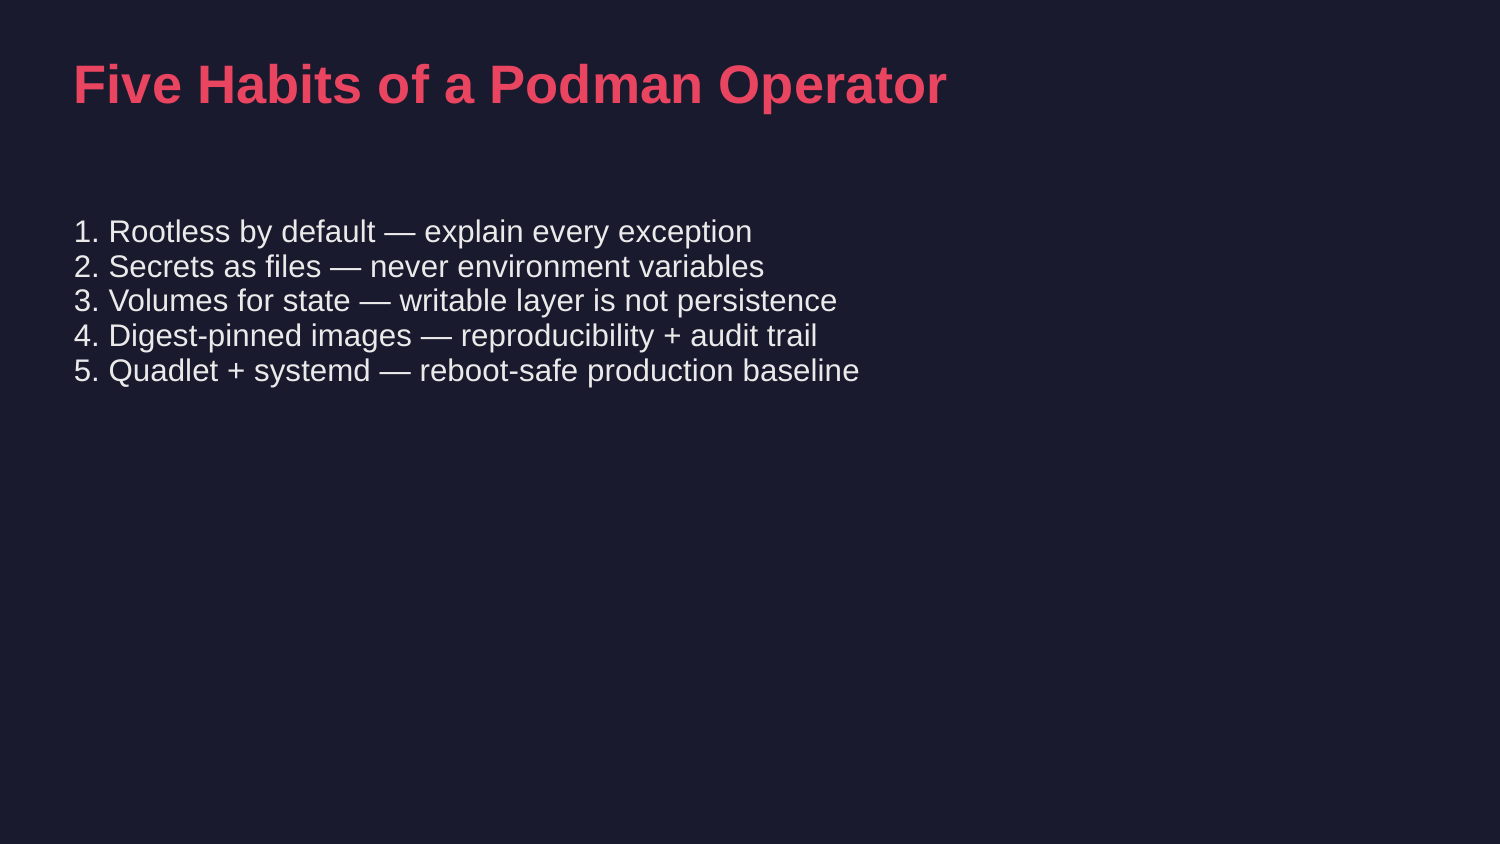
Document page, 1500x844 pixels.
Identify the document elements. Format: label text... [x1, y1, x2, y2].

title Five Habits of a Podman Operator [59, 47, 1441, 166]
text_box 1. Rootless by default — explain every exception 2. Secrets as files — never environment variables 3. Volumes for state — writable layer is not persistence 4. Digest-pinned images — reproducibility + audit trail 5. Quadlet + systemd — reboot-safe production baseline [59, 206, 1441, 798]
